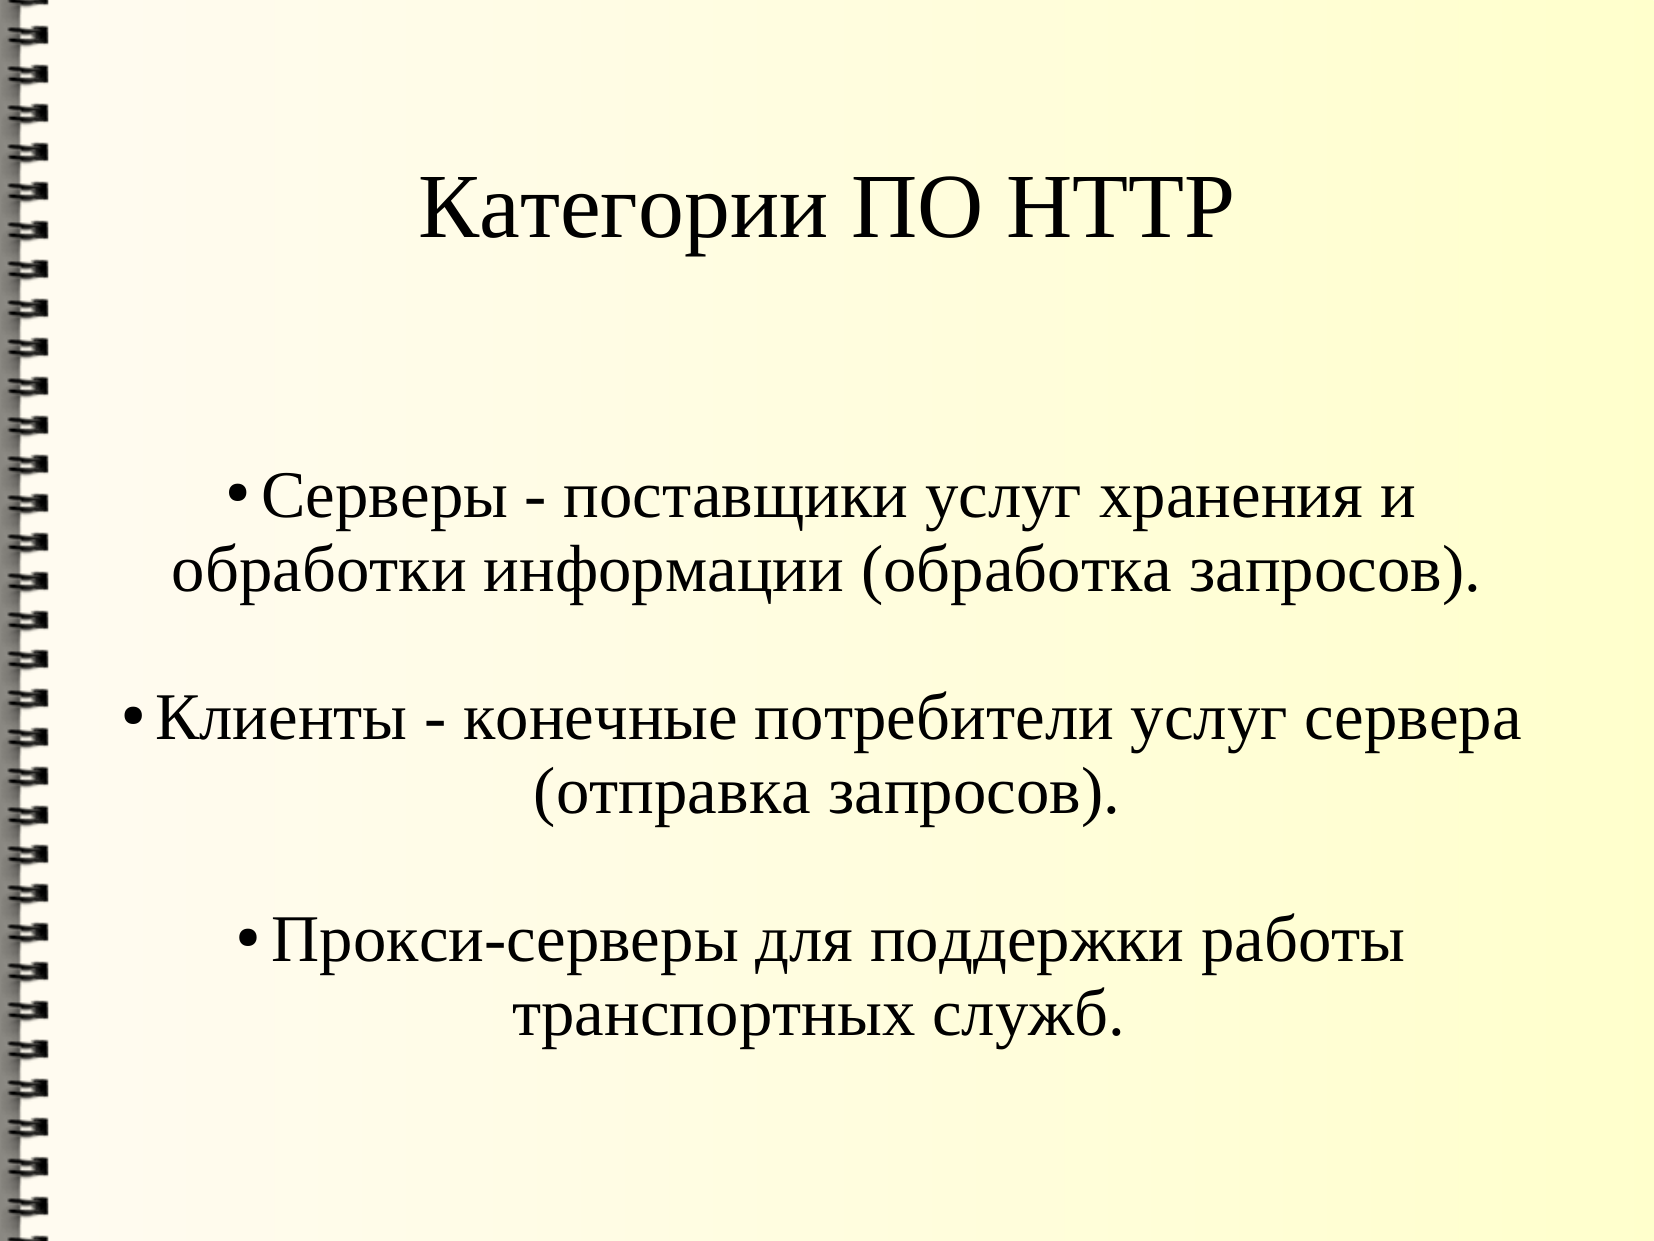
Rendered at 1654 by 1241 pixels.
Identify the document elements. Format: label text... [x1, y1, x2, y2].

picture [0, 0, 1654, 1241]
title Категории ПО HTTP [121, 102, 1534, 311]
subtitle Серверы - поставщики услуг хранения и обработки информации (обработка запросов). Клиенты - конечные потребители услуг сервера (отправка запросов). Прокси-серверы для поддержки работы транспортных служб. [121, 344, 1534, 1164]
